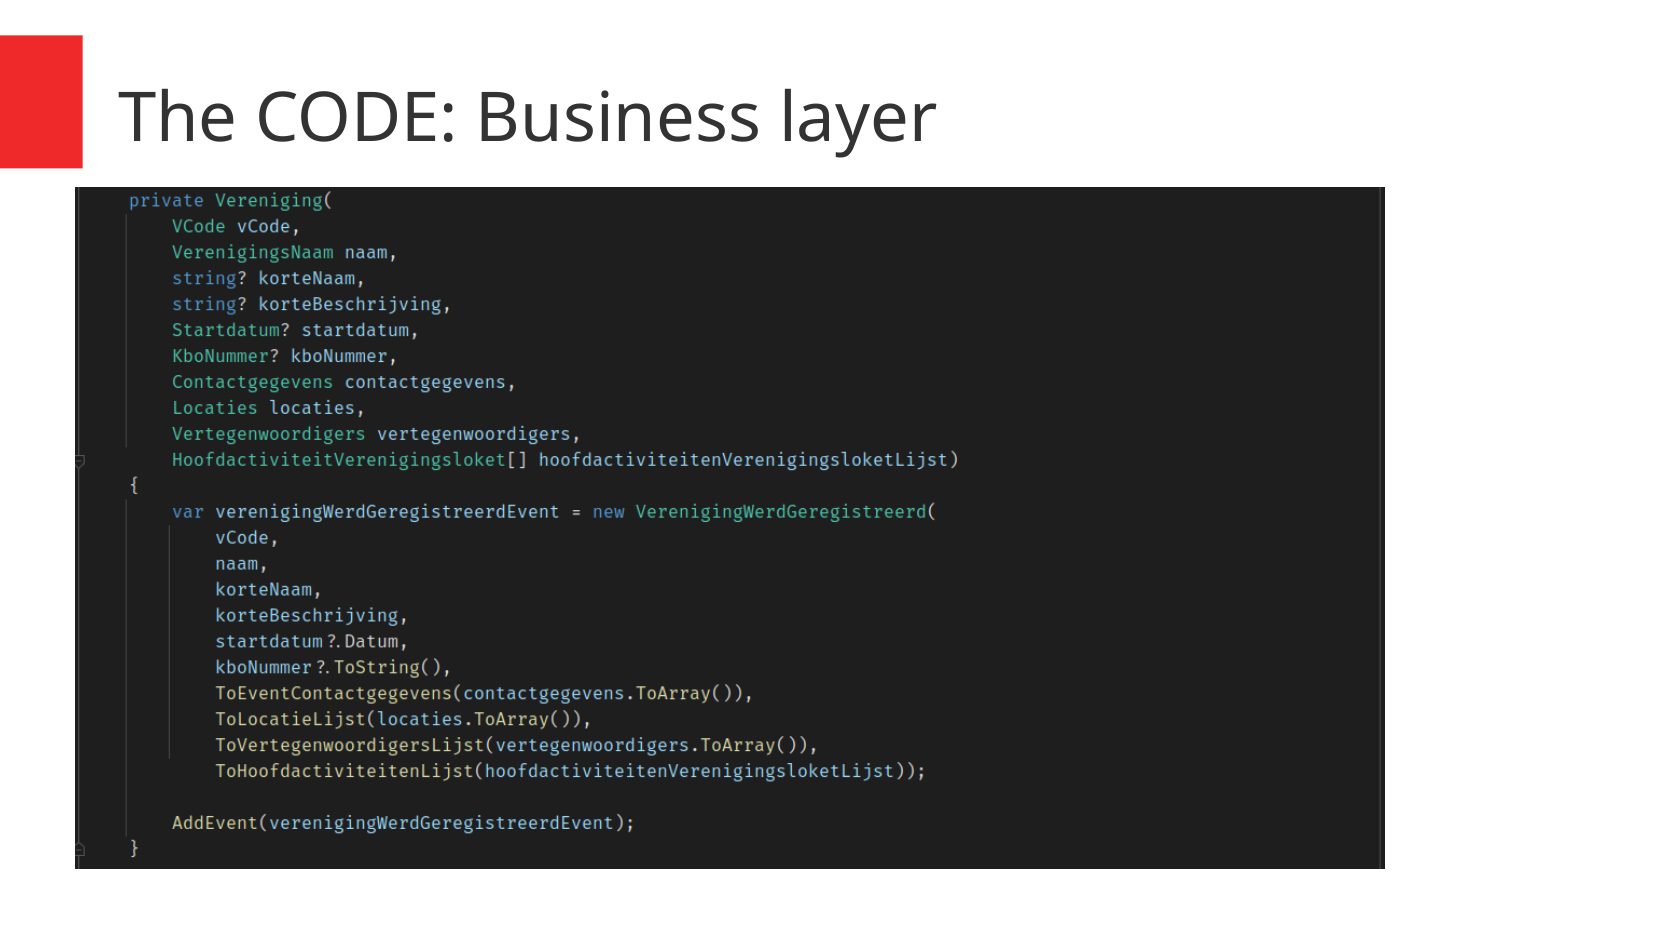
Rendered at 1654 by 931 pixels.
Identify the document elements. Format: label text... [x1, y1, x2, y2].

title The CODE: Business layer [118, 37, 1571, 193]
picture [75, 187, 1385, 869]
